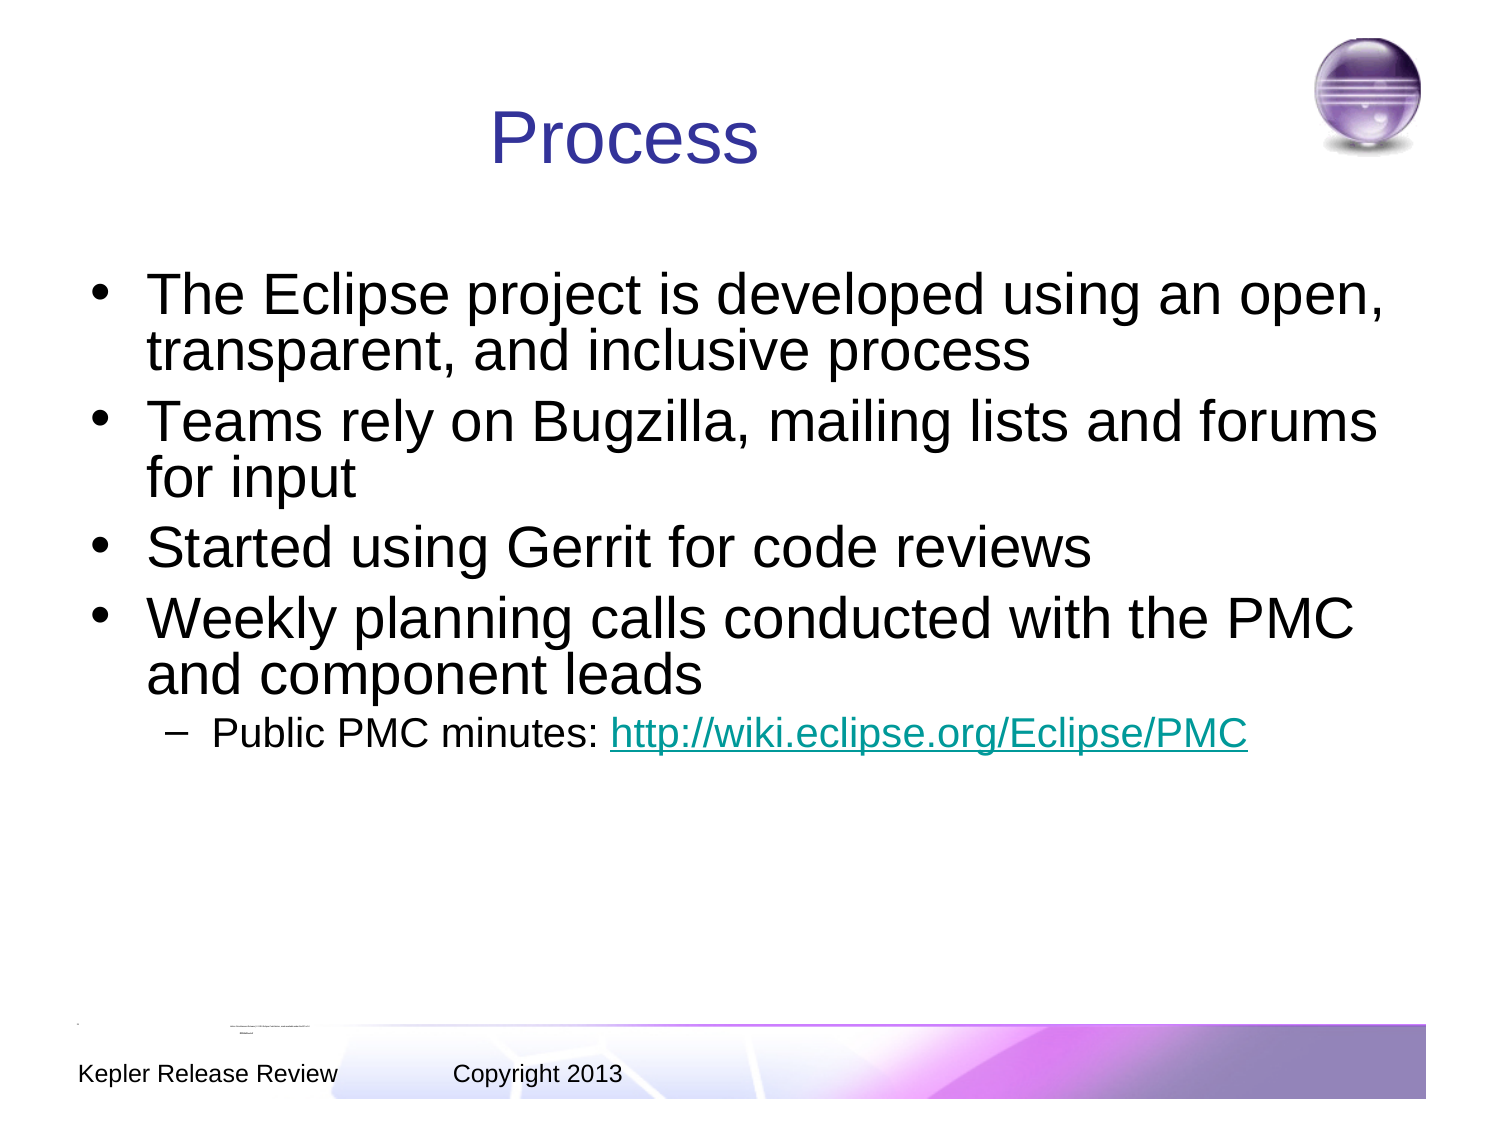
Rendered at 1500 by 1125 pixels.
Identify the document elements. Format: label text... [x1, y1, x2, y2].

picture [225, 1024, 1426, 1099]
title Process [74, 45, 1176, 233]
list The Eclipse project is developed using an open, transparent, and inclusive process Teams rely on Bugzilla, mailing lists and forums for input Started using Gerrit for code reviews Weekly planning calls conducted with the PMC and component leads Public PMC minutes: http://wiki.eclipse.org/Eclipse/PMC [75, 262, 1426, 1006]
picture [1307, 37, 1426, 157]
